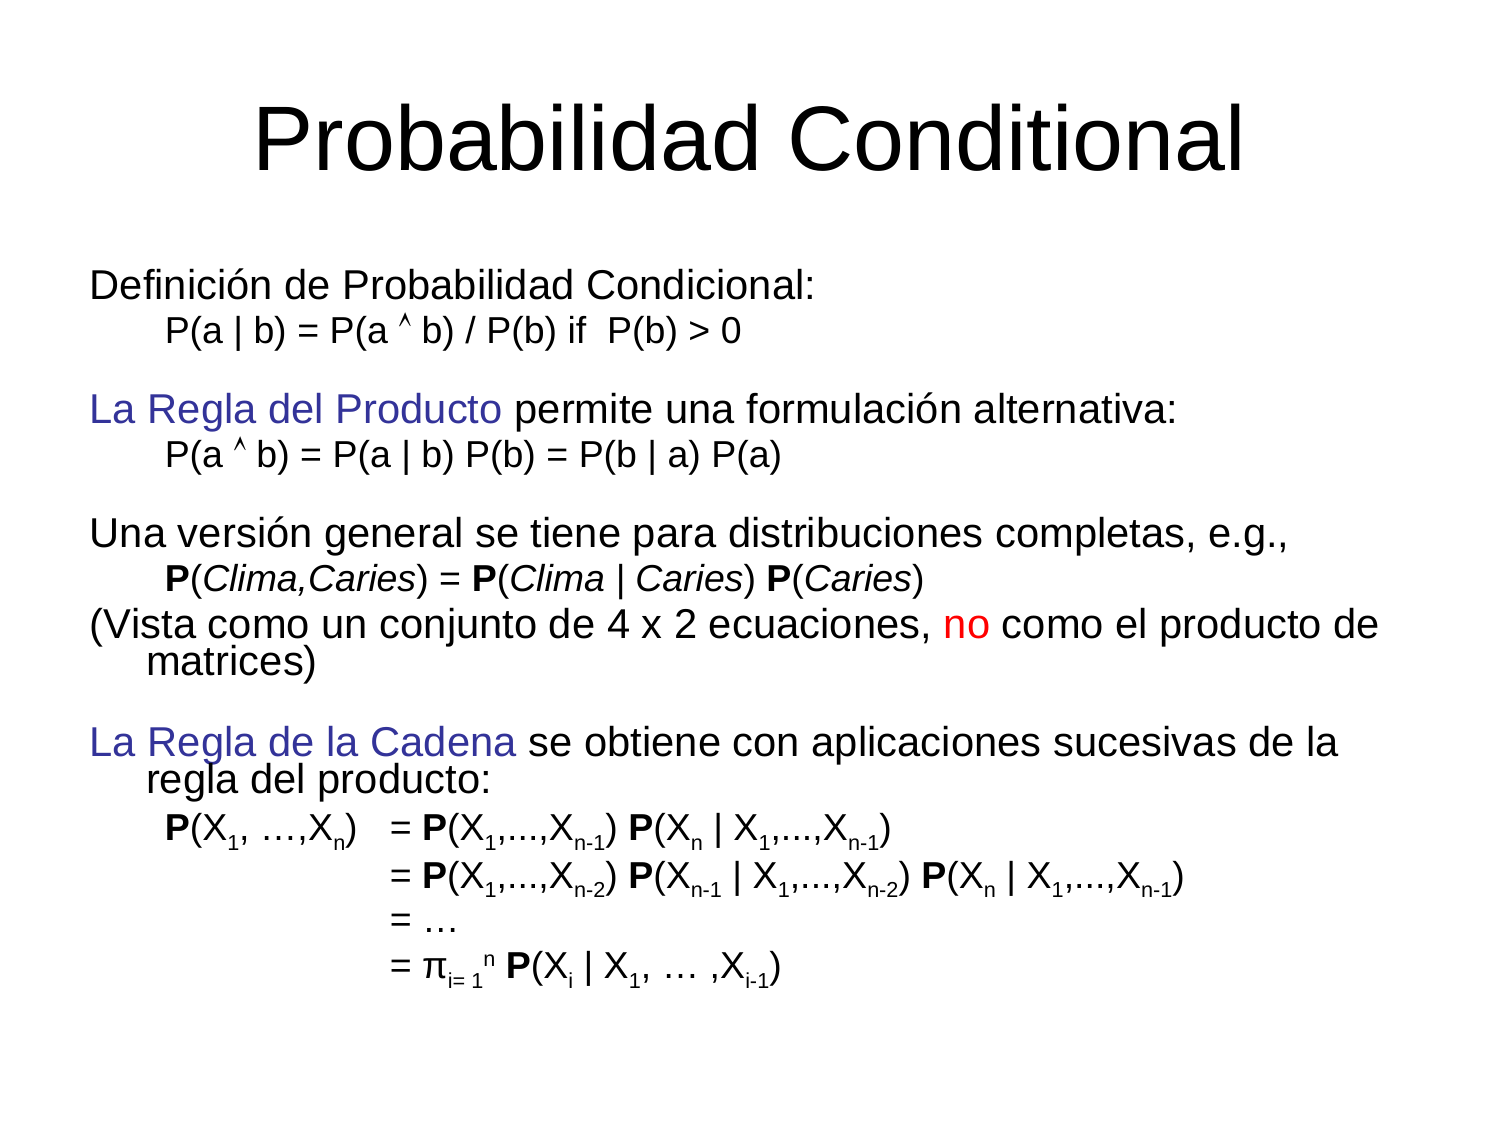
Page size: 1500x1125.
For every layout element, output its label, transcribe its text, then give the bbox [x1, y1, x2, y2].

list Definición de Probabilidad Condicional: P(a | b) = P(a  b) / P(b) if P(b) > 0 La Regla del Producto permite una formulación alternativa: P(a  b) = P(a | b) P(b) = P(b | a) P(a) Una versión general se tiene para distribuciones completas, e.g., P(Clima,Caries) = P(Clima | Caries) P(Caries) (Vista como un conjunto de 4 x 2 ecuaciones, no como el producto de matrices) La Regla de la Cadena se obtiene con aplicaciones sucesivas de la regla del producto: P(X1, …,Xn) = P(X1,...,Xn-1) P(Xn | X1,...,Xn-1) = P(X1,...,Xn-2) P(Xn-1 | X1,...,Xn-2) P(Xn | X1,...,Xn-1) = … = πi= 1n P(Xi | X1, … ,Xi-1) [75, 262, 1426, 1076]
title Probabilidad Conditional [75, 45, 1426, 233]
